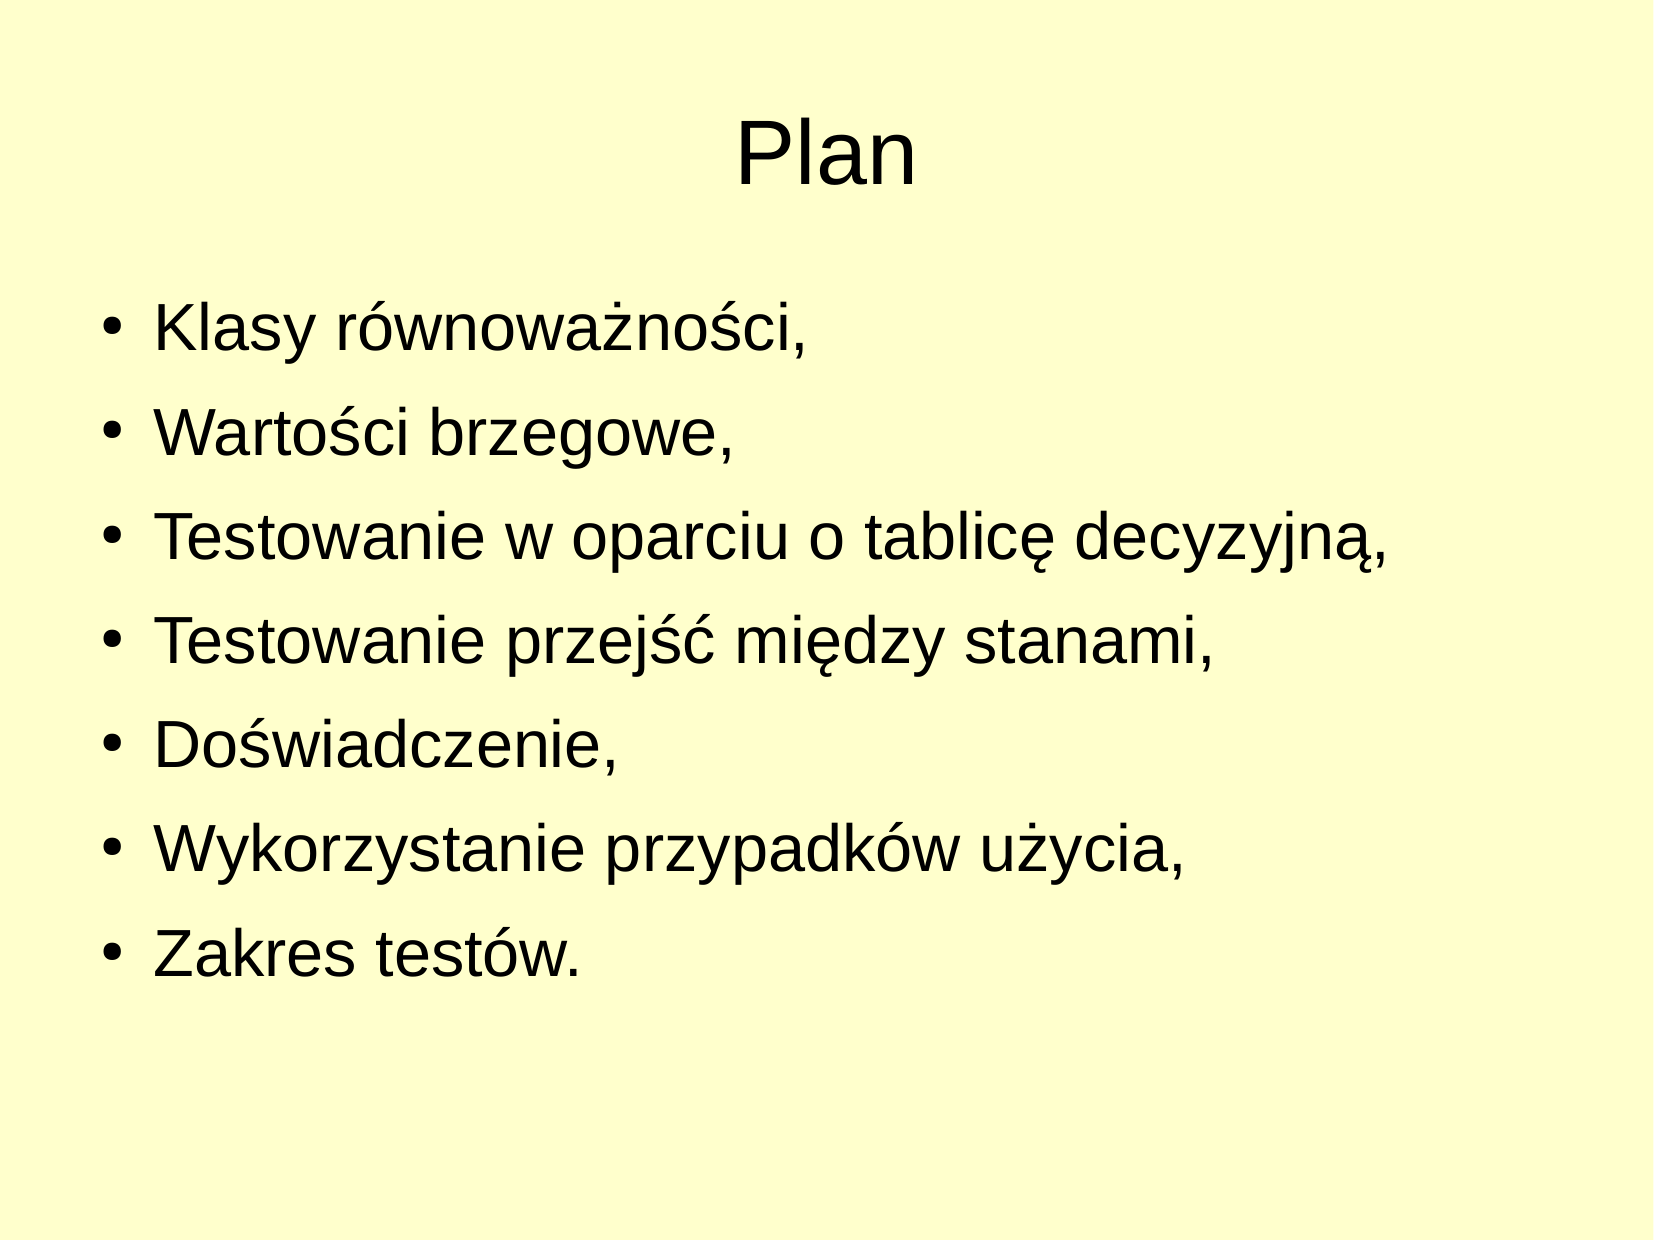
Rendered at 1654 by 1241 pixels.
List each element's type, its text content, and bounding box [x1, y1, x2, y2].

list Klasy równoważności, Wartości brzegowe, Testowanie w oparciu o tablicę decyzyjną, Testowanie przejść między stanami, Doświadczenie, Wykorzystanie przypadków użycia, Zakres testów. [82, 290, 1571, 1109]
title Plan [82, 49, 1571, 257]
